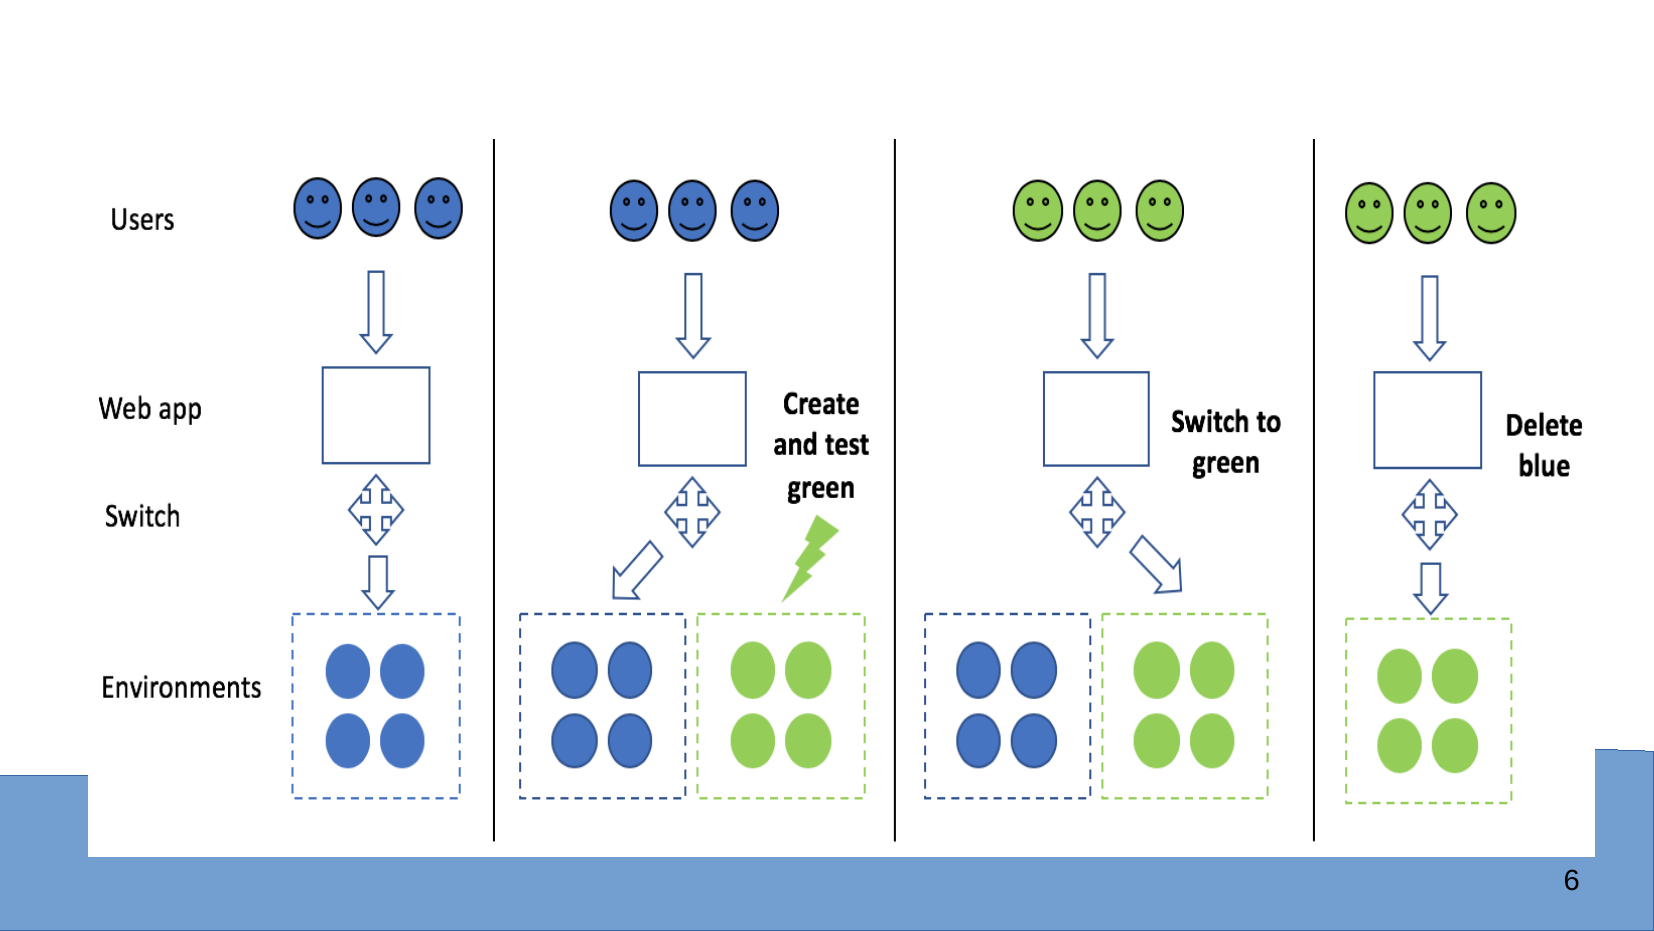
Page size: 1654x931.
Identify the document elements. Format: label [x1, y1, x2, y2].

picture [88, 139, 1595, 857]
